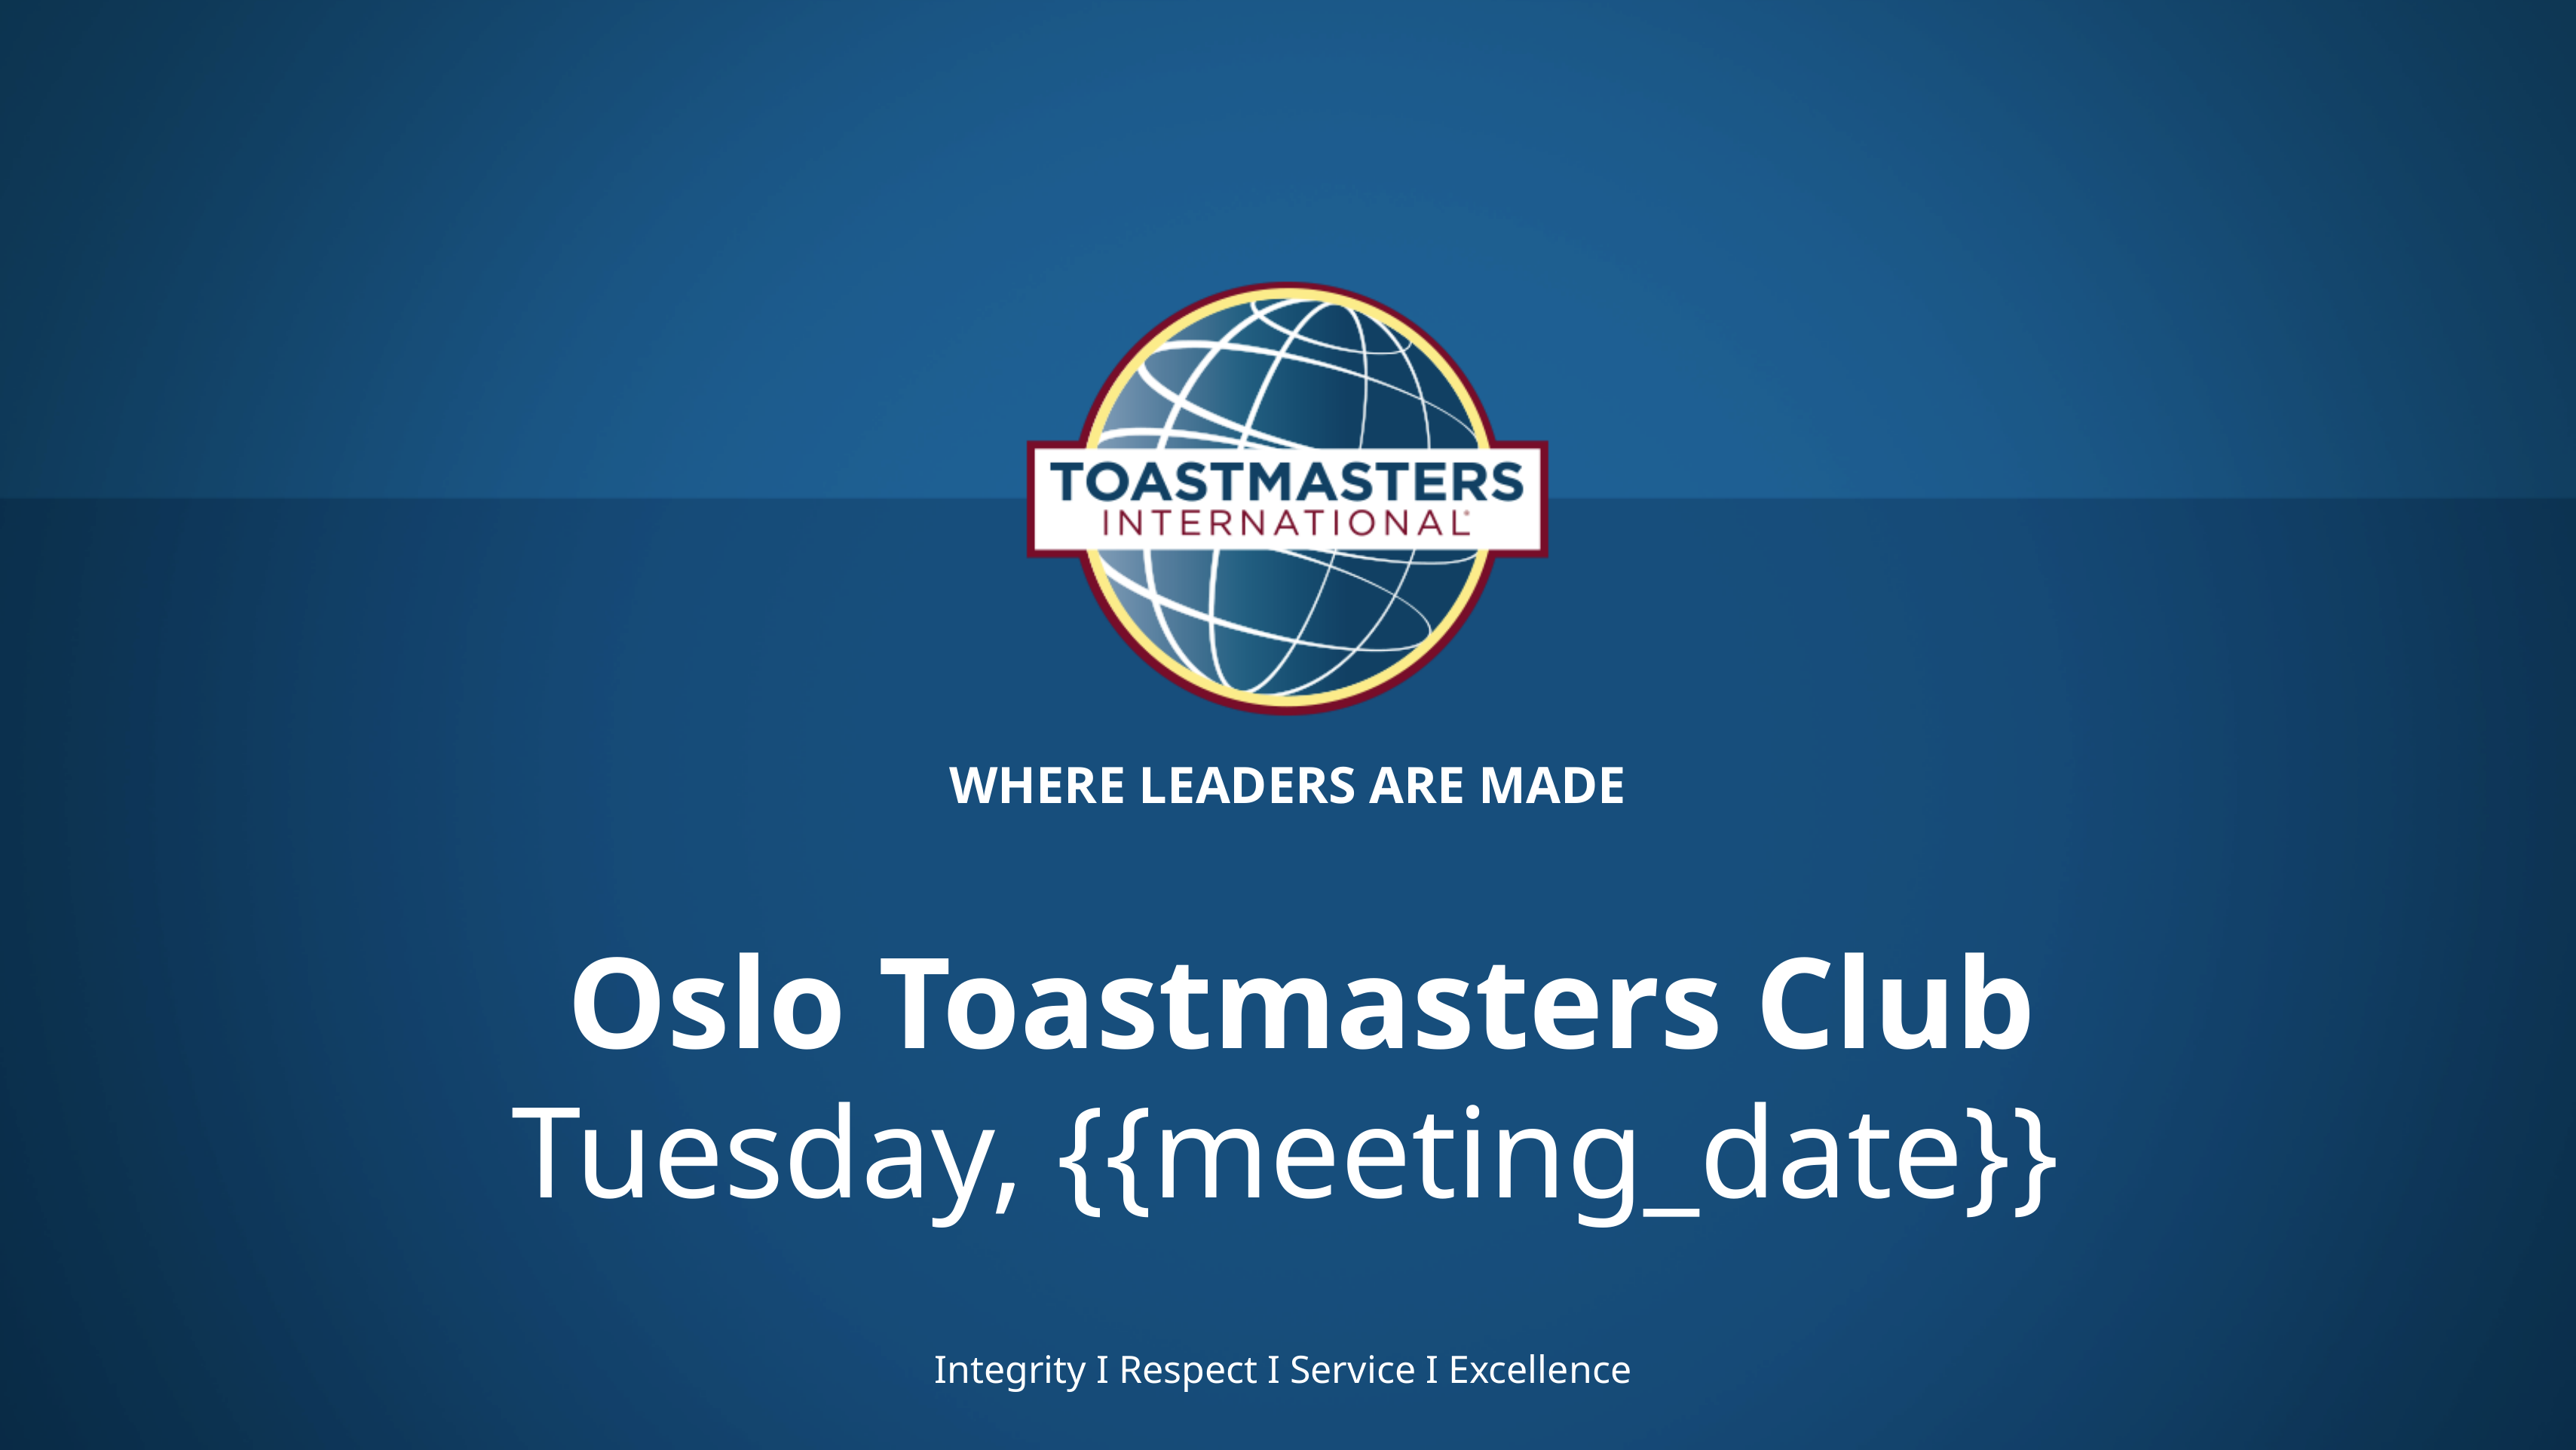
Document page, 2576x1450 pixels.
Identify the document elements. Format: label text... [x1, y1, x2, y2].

picture [0, 0, 2576, 1450]
list Oslo Toastmasters Club Tuesday, {{meeting_date}} [293, 934, 2311, 1450]
